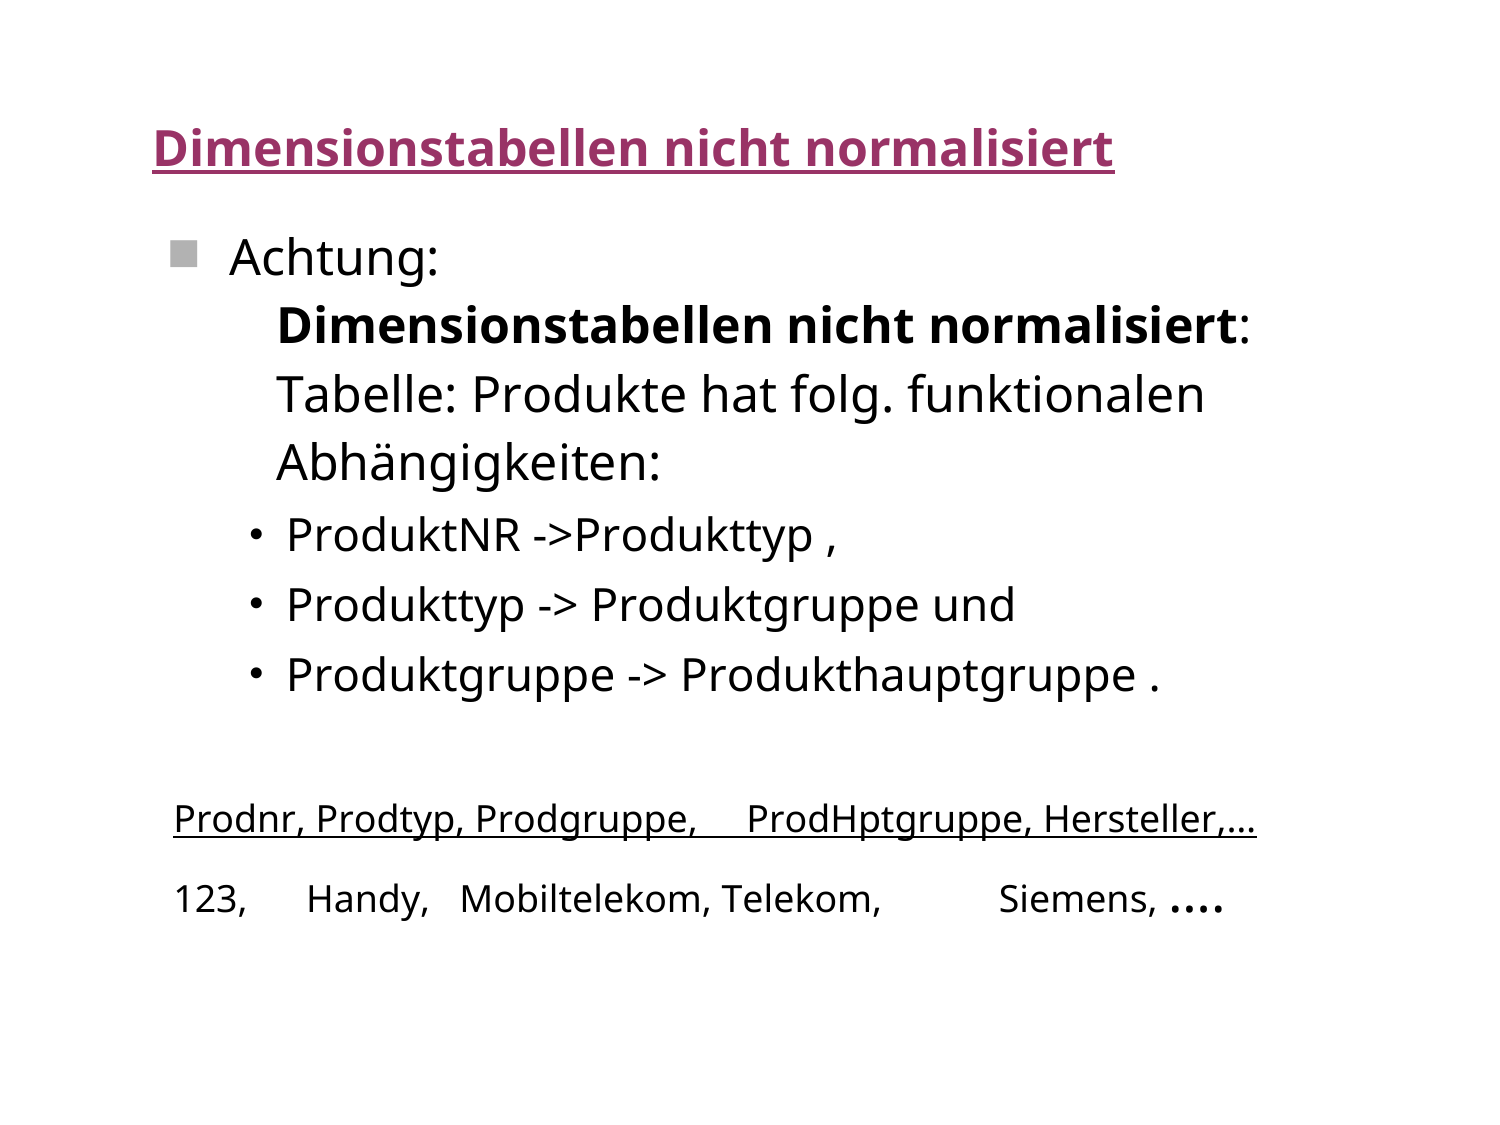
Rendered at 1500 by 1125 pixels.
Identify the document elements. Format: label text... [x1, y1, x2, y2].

title Dimensionstabellen nicht normalisiert [137, 29, 1413, 265]
list Achtung: Dimensionstabellen nicht normalisiert: Tabelle: Produkte hat folg. funktionalen Abhängigkeiten: ProduktNR ->Produkttyp , Produkttyp -> Produktgruppe und Produktgruppe -> Produkthauptgruppe . Prodnr, Prodtyp, Prodgruppe, ProdHptgruppe, Hersteller,… 123, Handy, Mobiltelekom, Telekom, Siemens, …. [83, 214, 1359, 1063]
